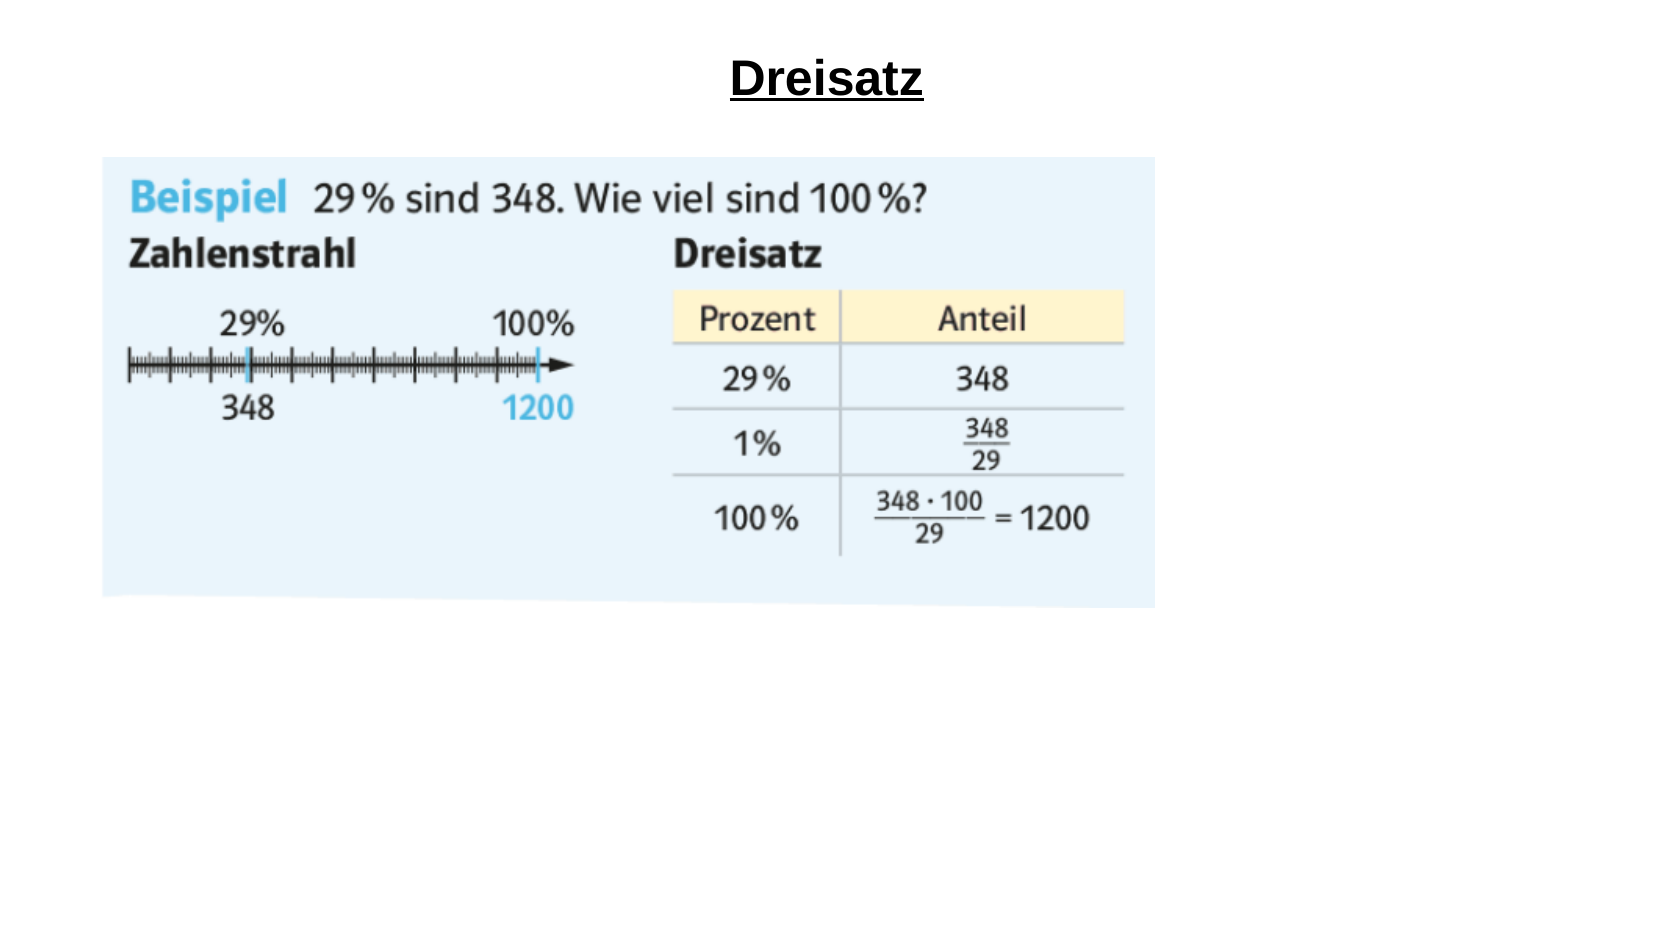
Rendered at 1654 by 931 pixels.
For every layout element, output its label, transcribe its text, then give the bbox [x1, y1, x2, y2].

picture [93, 157, 1155, 608]
title Dreisatz [82, 37, 1571, 120]
